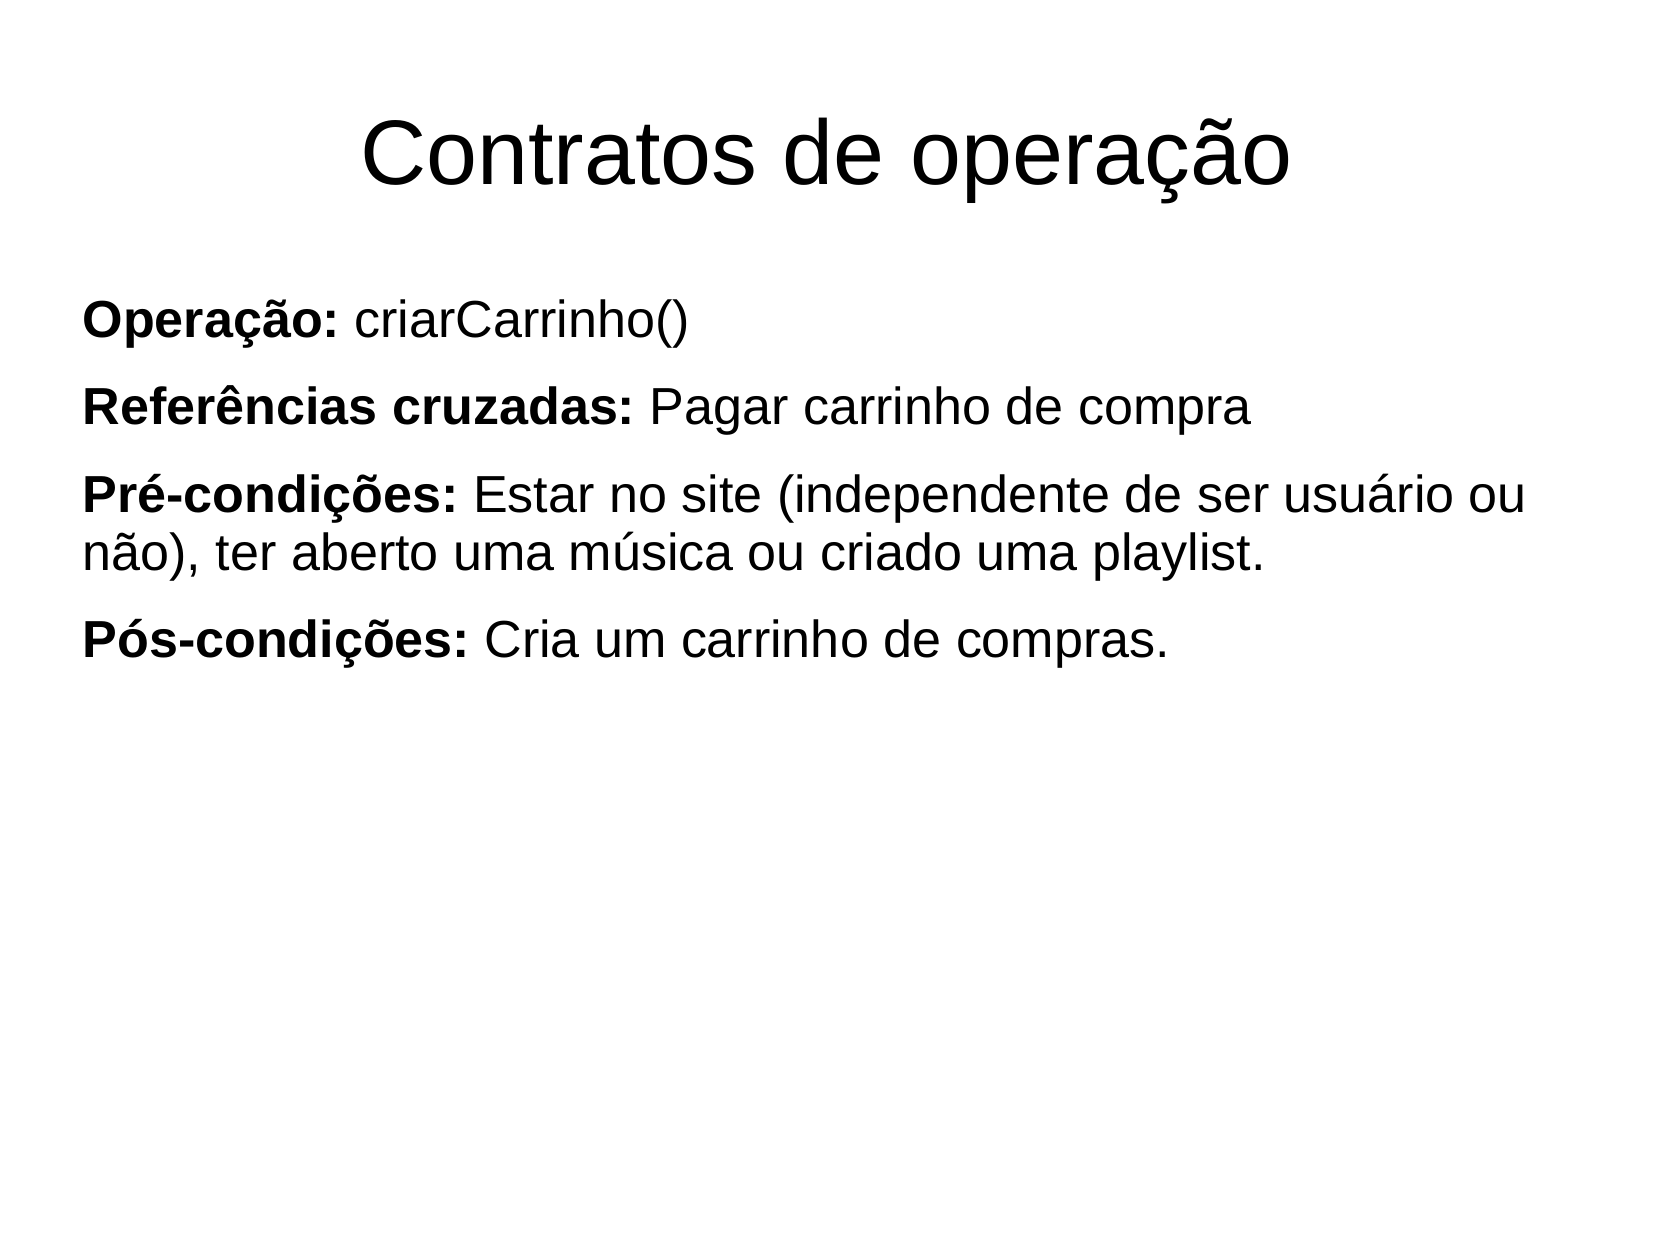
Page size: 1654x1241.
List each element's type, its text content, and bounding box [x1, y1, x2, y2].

title Contratos de operação [82, 0, 1571, 290]
list Operação: criarCarrinho() Referências cruzadas: Pagar carrinho de compra Pré-condições: Estar no site (independente de ser usuário ou não), ter aberto uma música ou criado uma playlist. Pós-condições: Cria um carrinho de compras. [82, 290, 1571, 1010]
